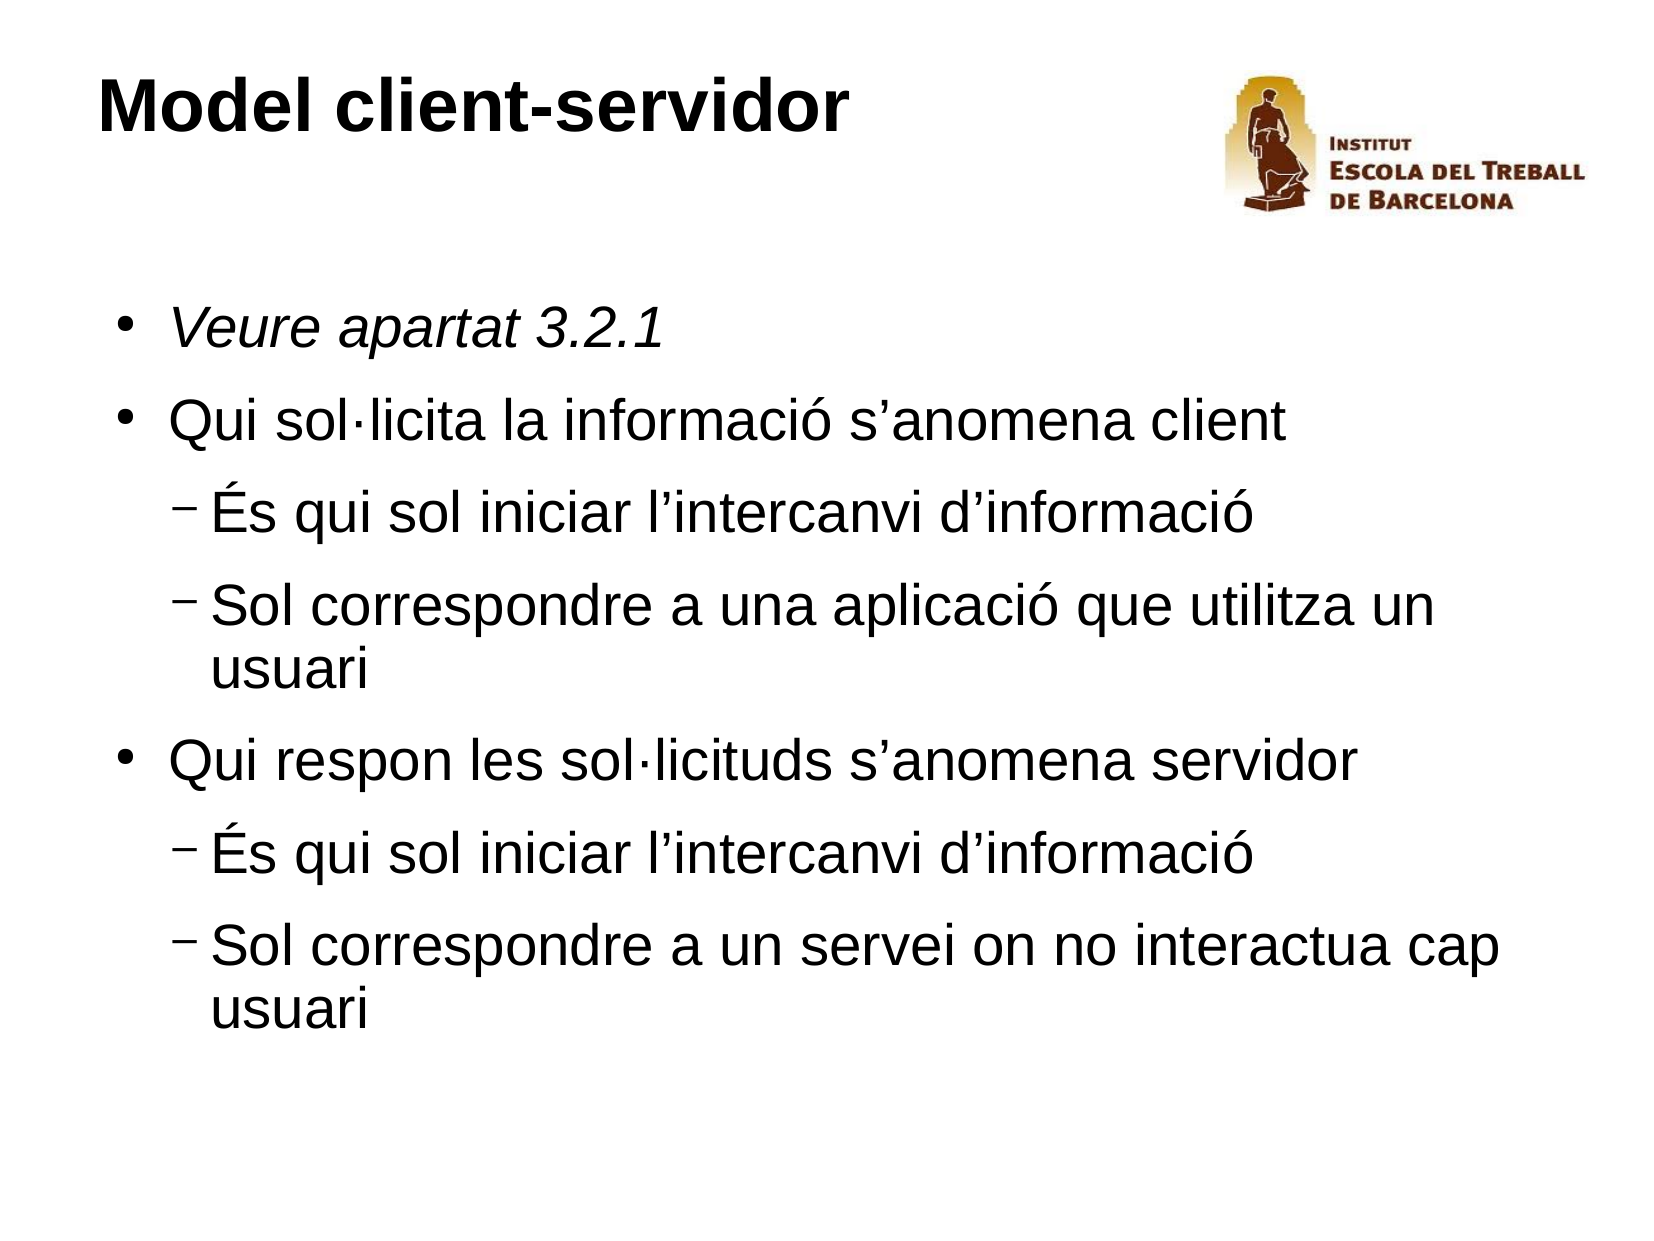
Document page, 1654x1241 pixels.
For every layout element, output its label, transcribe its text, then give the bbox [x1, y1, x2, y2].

list Veure apartat 3.2.1 Qui sol·licita la informació s’anomena client És qui sol iniciar l’intercanvi d’informació Sol correspondre a una aplicació que utilitza un usuari Qui respon les sol·licituds s’anomena servidor És qui sol iniciar l’intercanvi d’informació Sol correspondre a un servei on no interactua cap usuari [82, 290, 1571, 1241]
picture [1204, 70, 1595, 223]
title Model client-servidor [82, 49, 1571, 257]
